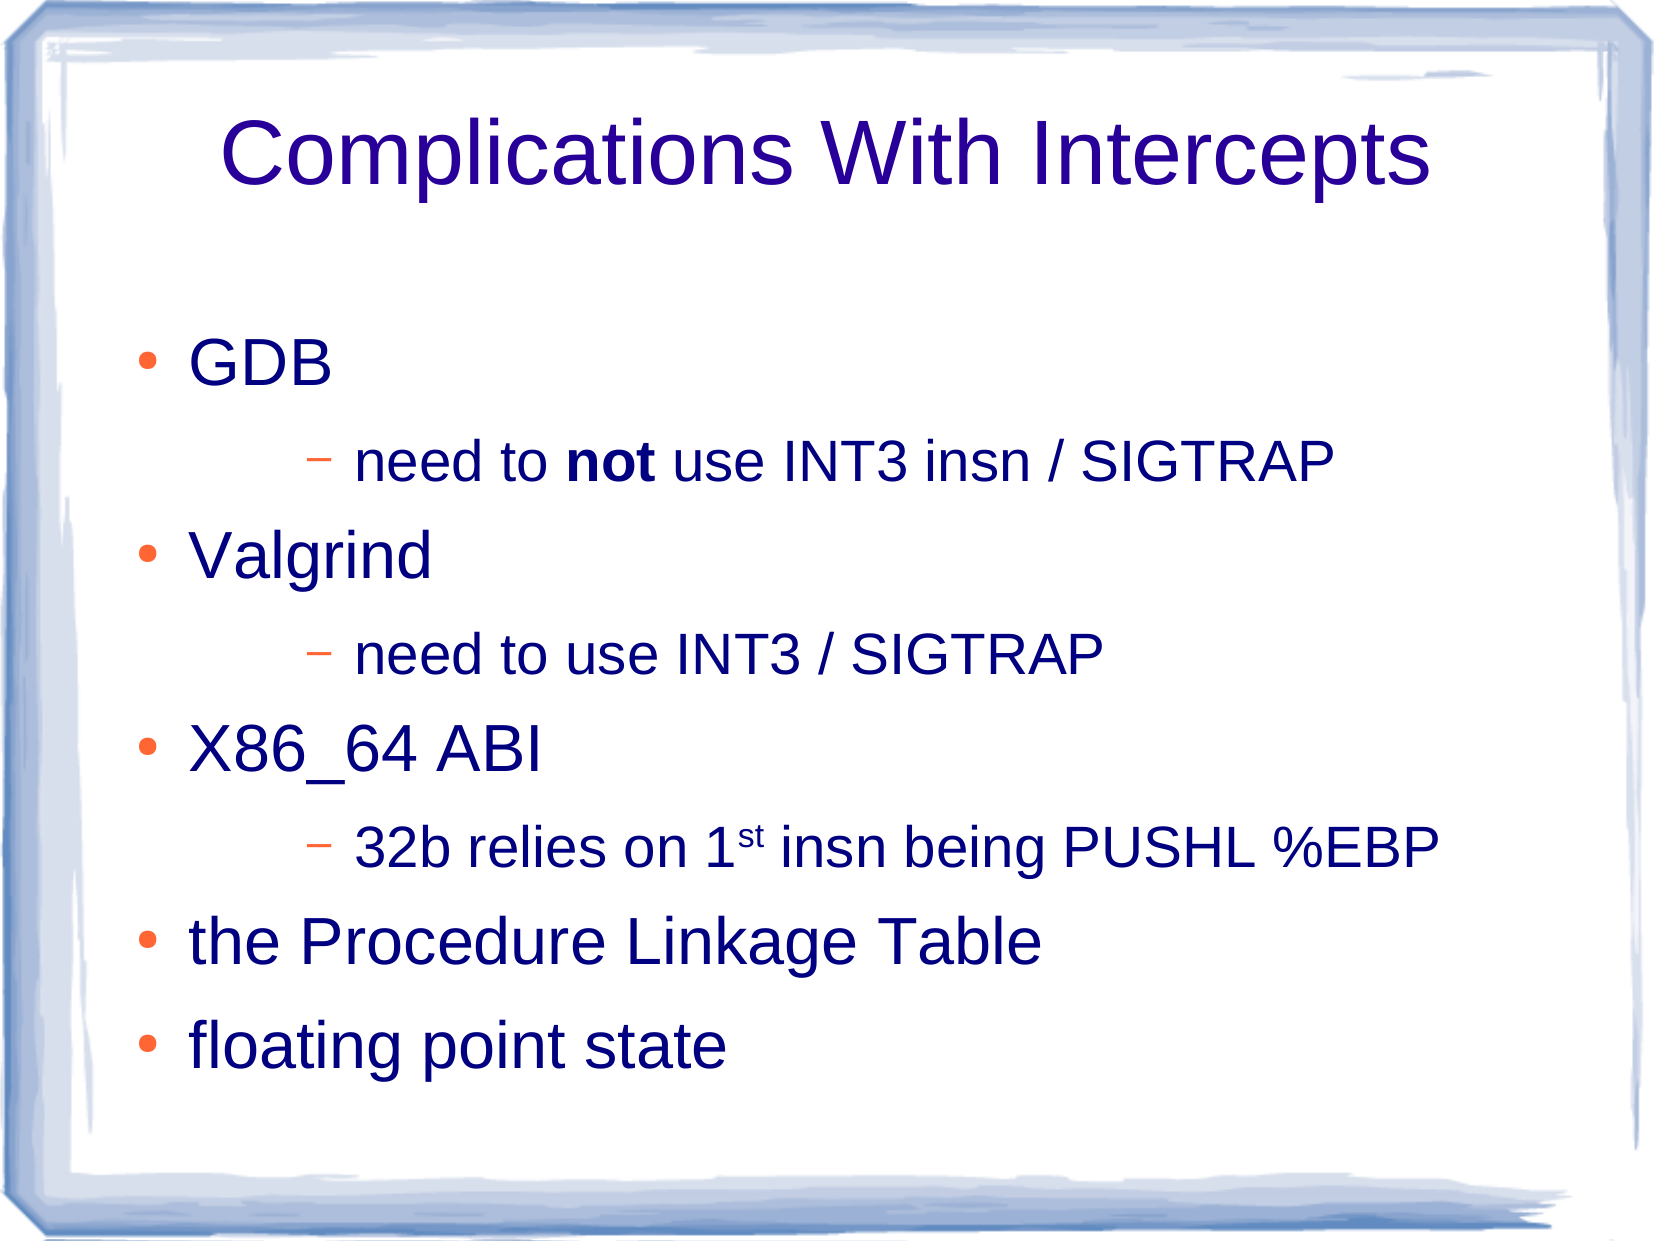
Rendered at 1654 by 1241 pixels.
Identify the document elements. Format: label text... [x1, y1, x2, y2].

list GDB need to not use INT3 insn / SIGTRAP Valgrind need to use INT3 / SIGTRAP X86_64 ABI 32b relies on 1st insn being PUSHL %EBP the Procedure Linkage Table floating point state [118, 324, 1571, 1129]
title Complications With Intercepts [82, 56, 1571, 250]
picture [0, 0, 1654, 1241]
